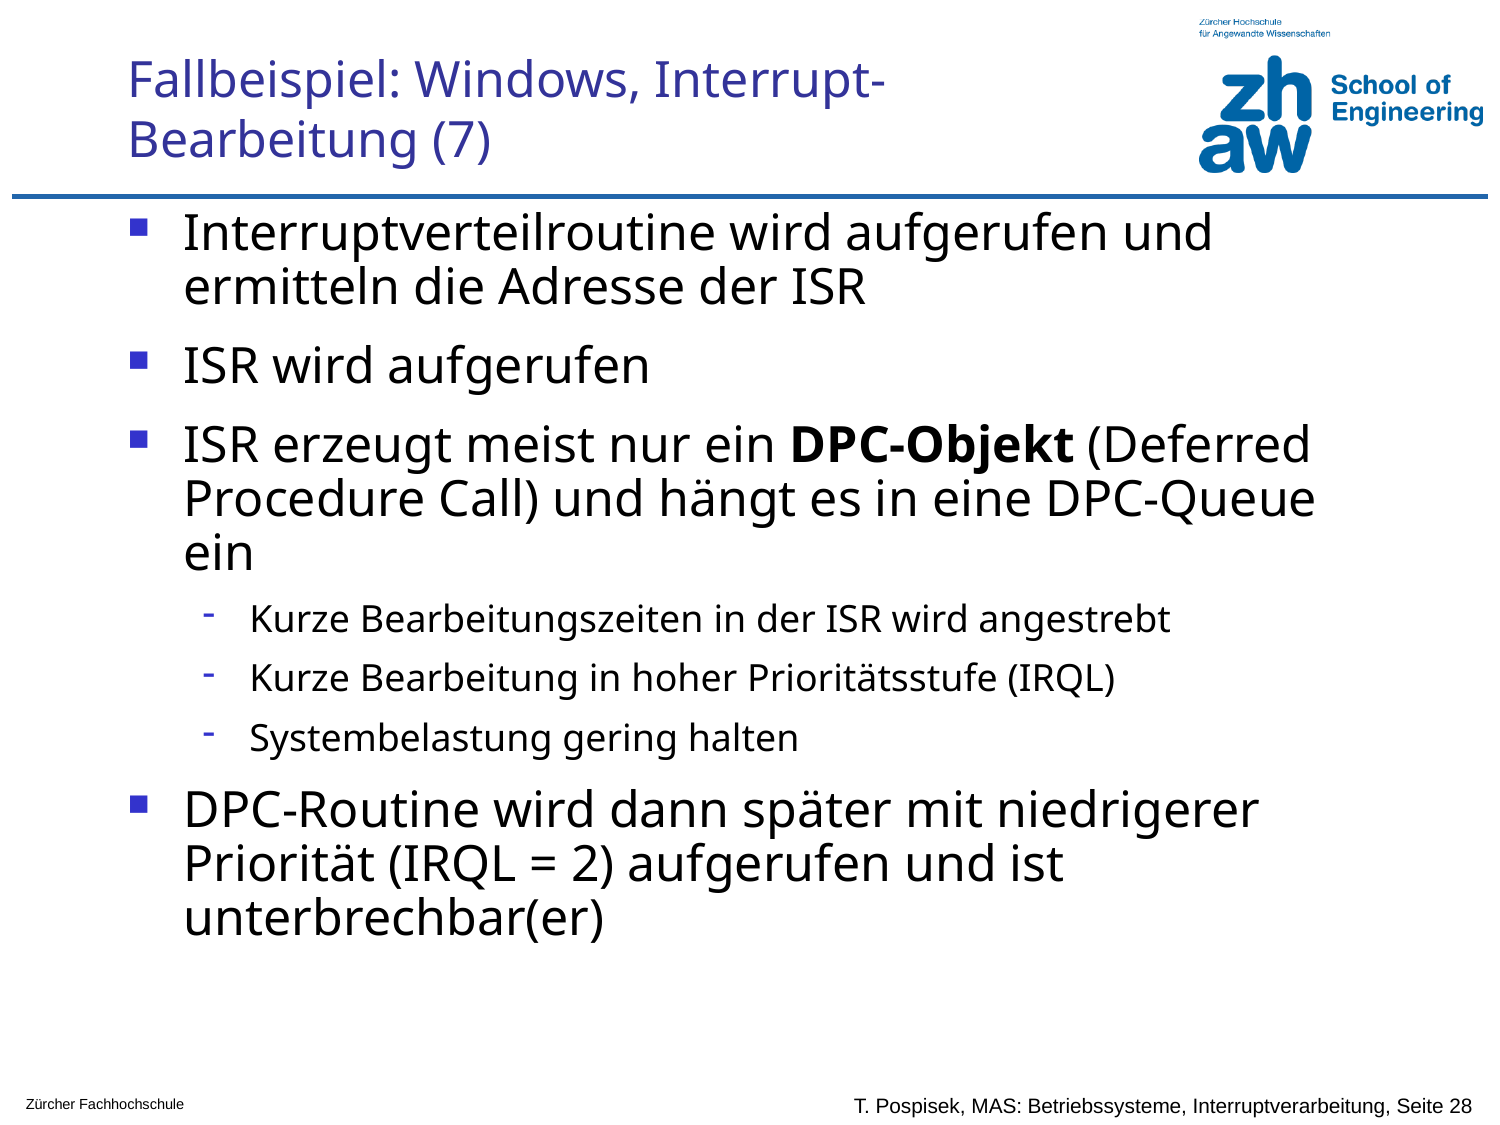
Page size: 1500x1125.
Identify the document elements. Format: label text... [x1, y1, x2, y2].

title Fallbeispiel: Windows, Interrupt-Bearbeitung (7) [112, 50, 1134, 175]
picture [1199, 19, 1483, 173]
list Interruptverteilroutine wird aufgerufen und ermitteln die Adresse der ISR ISR wird aufgerufen ISR erzeugt meist nur ein DPC-Objekt (Deferred Procedure Call) und hängt es in eine DPC-Queue ein Kurze Bearbeitungszeiten in der ISR wird angestrebt Kurze Bearbeitung in hoher Prioritätsstufe (IRQL) Systembelastung gering halten DPC-Routine wird dann später mit niedrigerer Priorität (IRQL = 2) aufgerufen und ist unterbrechbar(er) [112, 200, 1375, 938]
